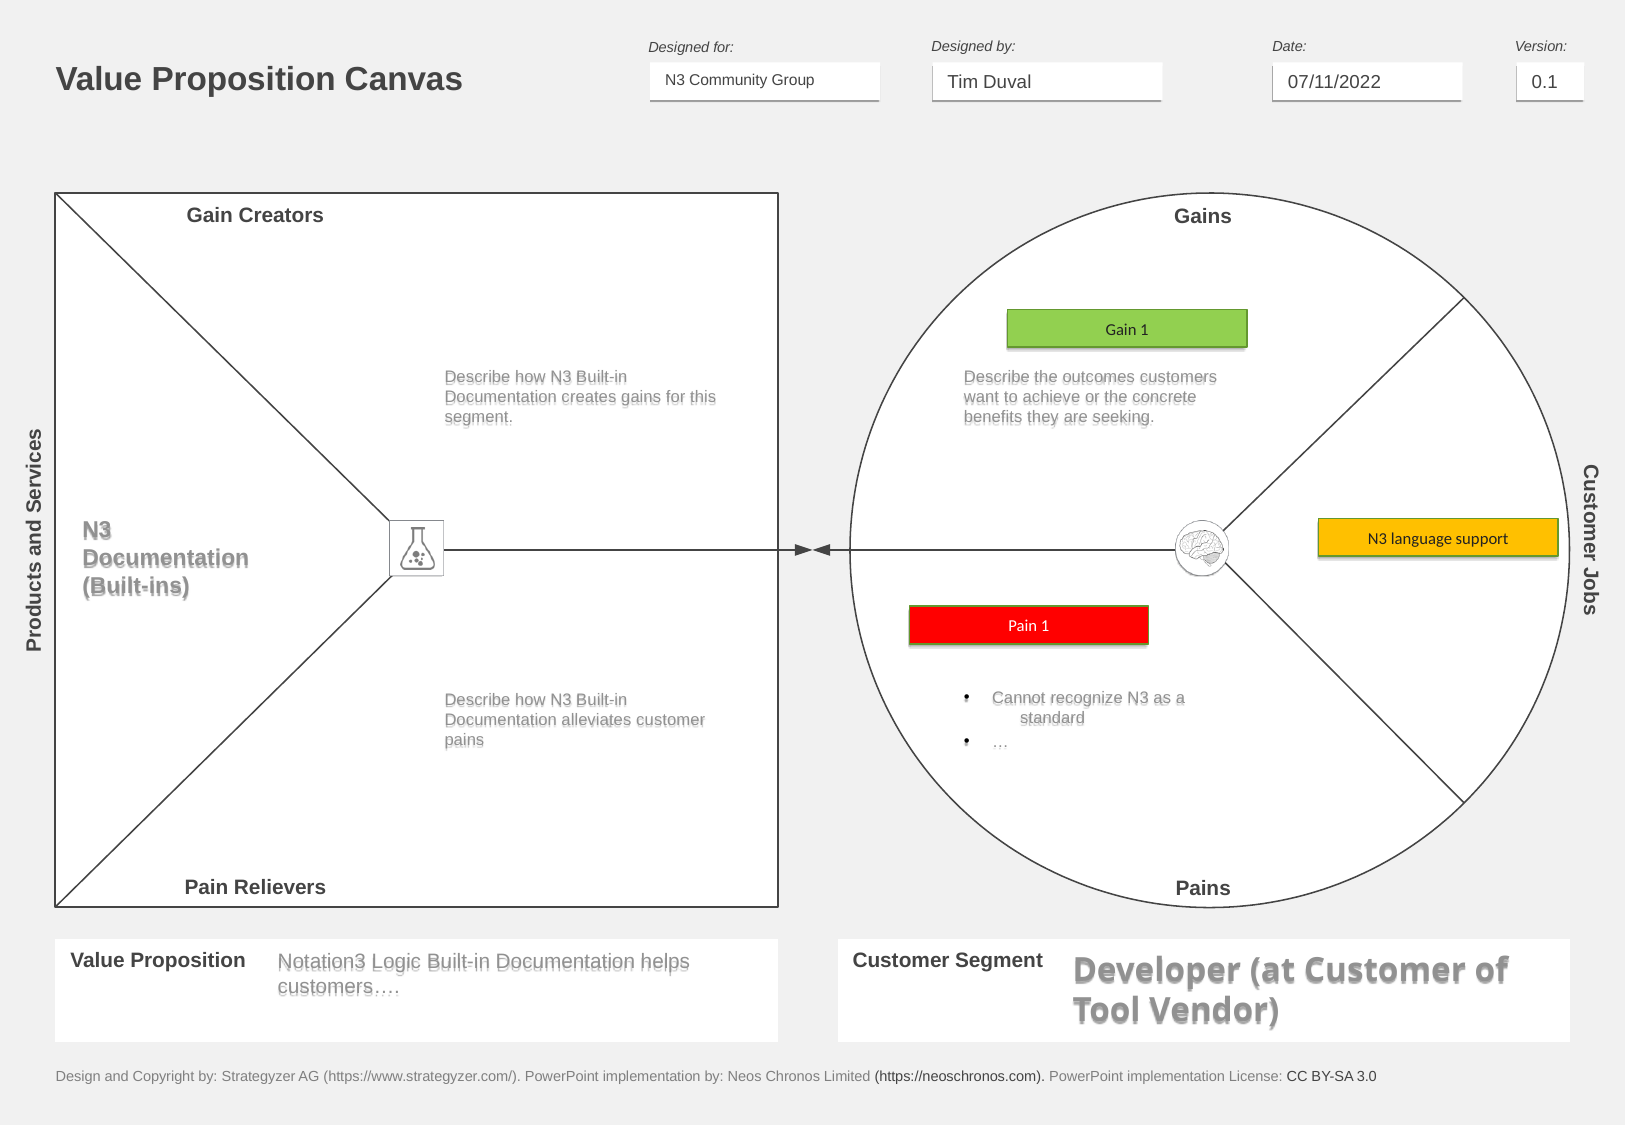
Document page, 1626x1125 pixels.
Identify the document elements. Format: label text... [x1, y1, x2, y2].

text_box Pain 1 [909, 606, 1149, 644]
list Cannot recognize N3 as a standard … [948, 575, 1247, 863]
list Describe the outcomes customers want to achieve or the concrete benefits they are seeking. [948, 267, 1247, 526]
list Describe how N3 Built-in Documentation alleviates customer pains [429, 575, 755, 863]
list Tim Duval [932, 62, 1163, 100]
list Describe how N3 Built-in Documentation creates gains for this segment. [429, 267, 755, 526]
list 0.1 [1516, 62, 1585, 100]
text_box Design and Copyright by: Strategyzer AG (https://www.strategyzer.com/). PowerPoint implementation by: Neos Chronos Limited (https://neoschronos.com). PowerPoint implementation License: CC BY-SA 3.0 [41, 1059, 1584, 1109]
list Notation3 Logic Built-in Documentation helps customers…. [262, 940, 775, 1041]
list 07/11/2022 [1272, 62, 1463, 100]
text_box N3 language support [1319, 519, 1558, 556]
list N3 Documentation (Built-ins) [67, 387, 276, 726]
list N3 Community Group [650, 62, 881, 100]
list Developer (at Customer of Tool Vendor) [1057, 940, 1572, 1041]
text_box Gain 1 [1008, 310, 1247, 347]
